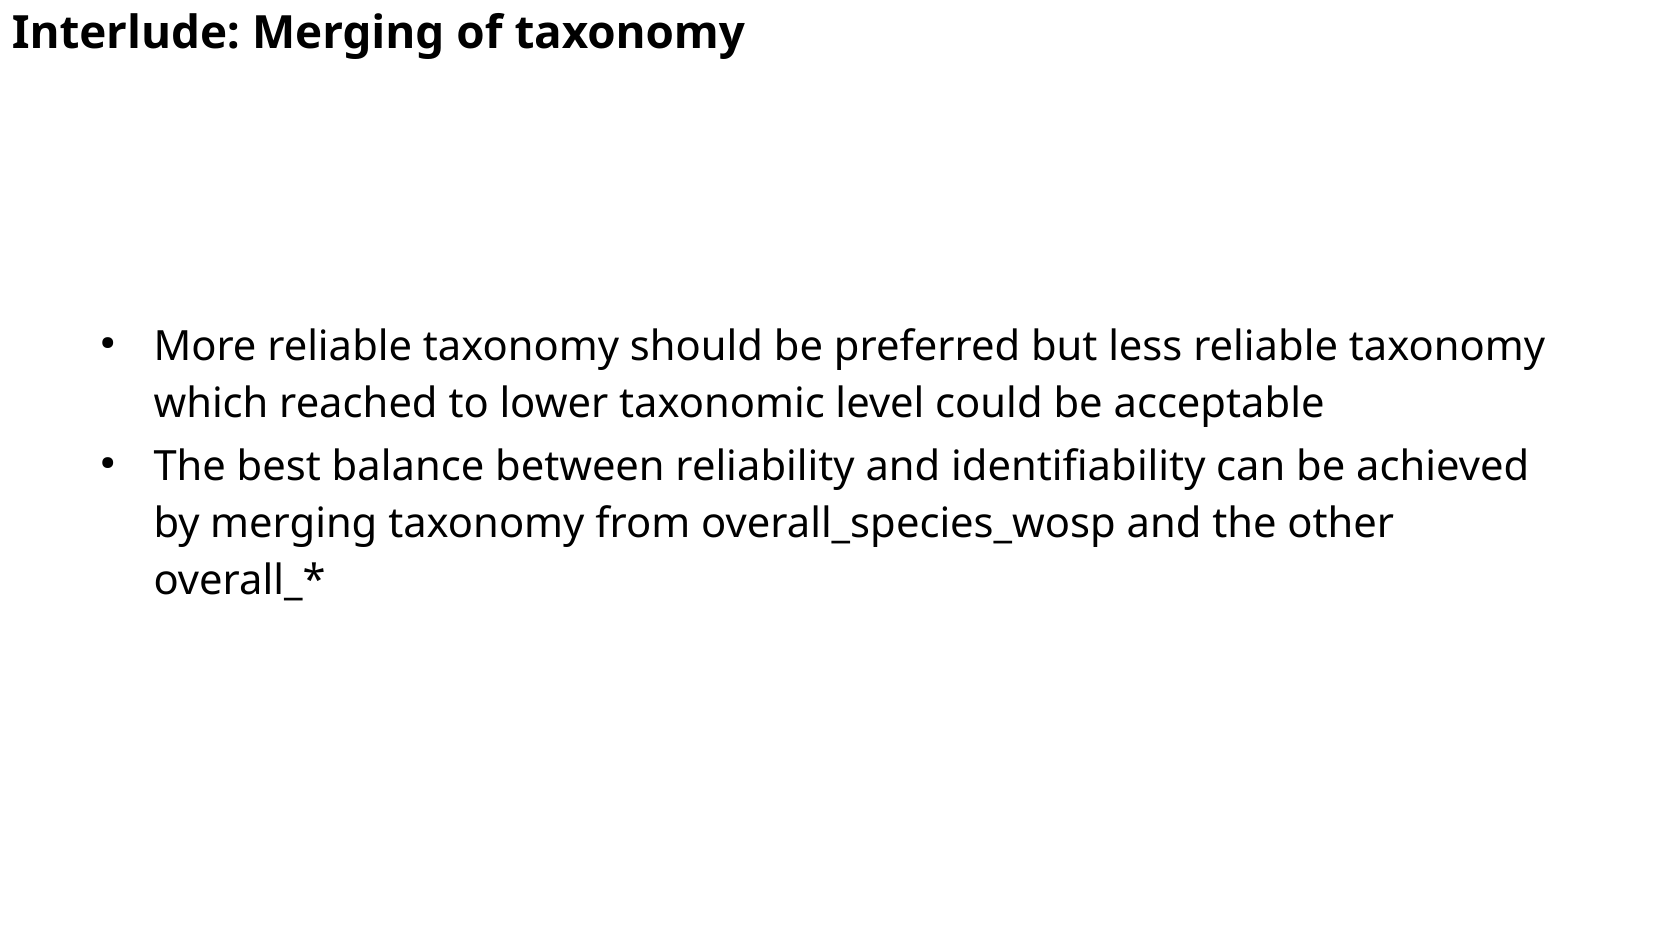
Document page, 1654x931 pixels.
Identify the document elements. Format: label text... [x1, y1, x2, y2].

list More reliable taxonomy should be preferred but less reliable taxonomy which reached to lower taxonomic level could be acceptable The best balance between reliability and identifiability can be achieved by merging taxonomy from overall_species_wosp and the other overall_* [82, 315, 1571, 615]
title Interlude: Merging of taxonomy [11, 0, 1642, 130]
